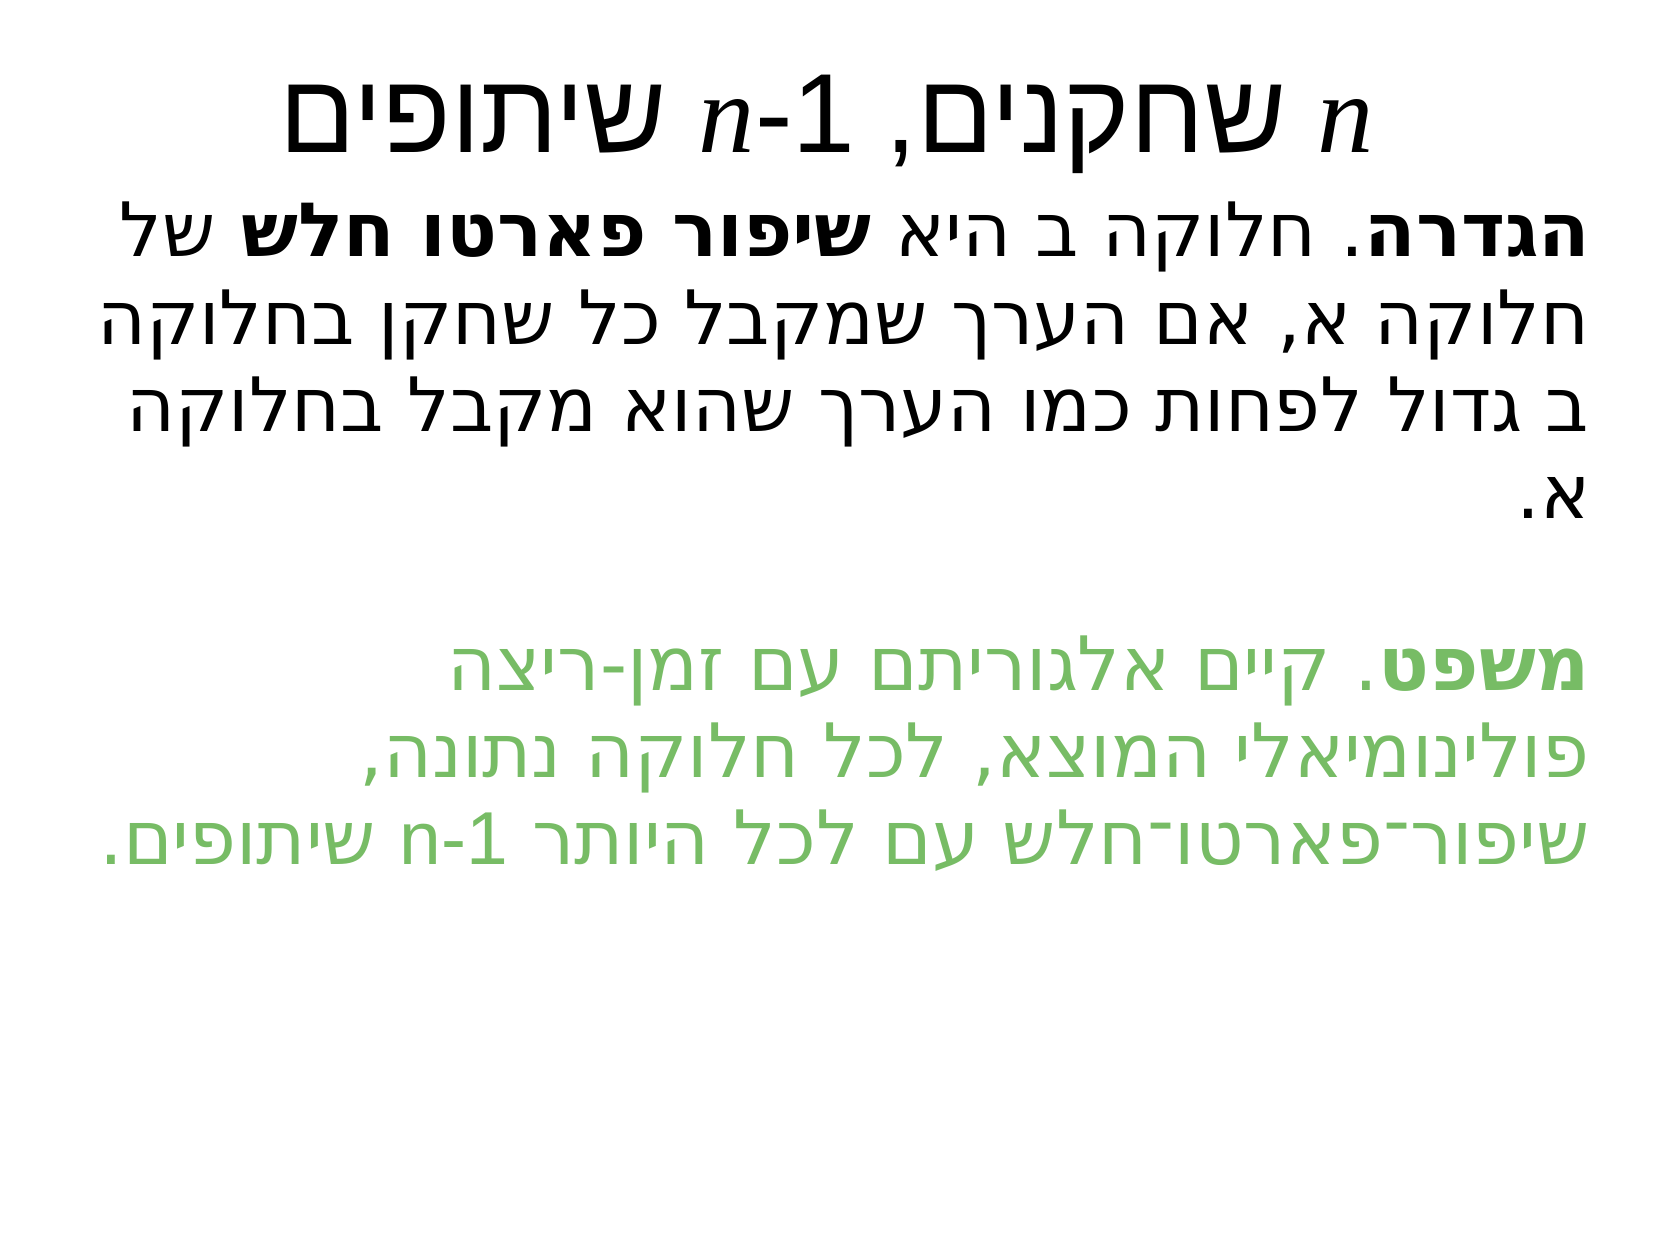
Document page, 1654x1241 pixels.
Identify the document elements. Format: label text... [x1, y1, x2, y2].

text_box הגדרה. חלוקה ב היא שיפור פארטו חלש של חלוקה א, אם הערך שמקבל כל שחקן בחלוקה ב גדול לפחות כמו הערך שהוא מקבל בחלוקה א. משפט. קיים אלגוריתם עם זמן-ריצה פולינומיאלי המוצא, לכל חלוקה נתונה, שיפור־פארטו־חלש עם לכל היותר n-1 שיתופים. [60, 180, 1606, 782]
title n שחקנים, n-1 שיתופים [0, 32, 1654, 196]
